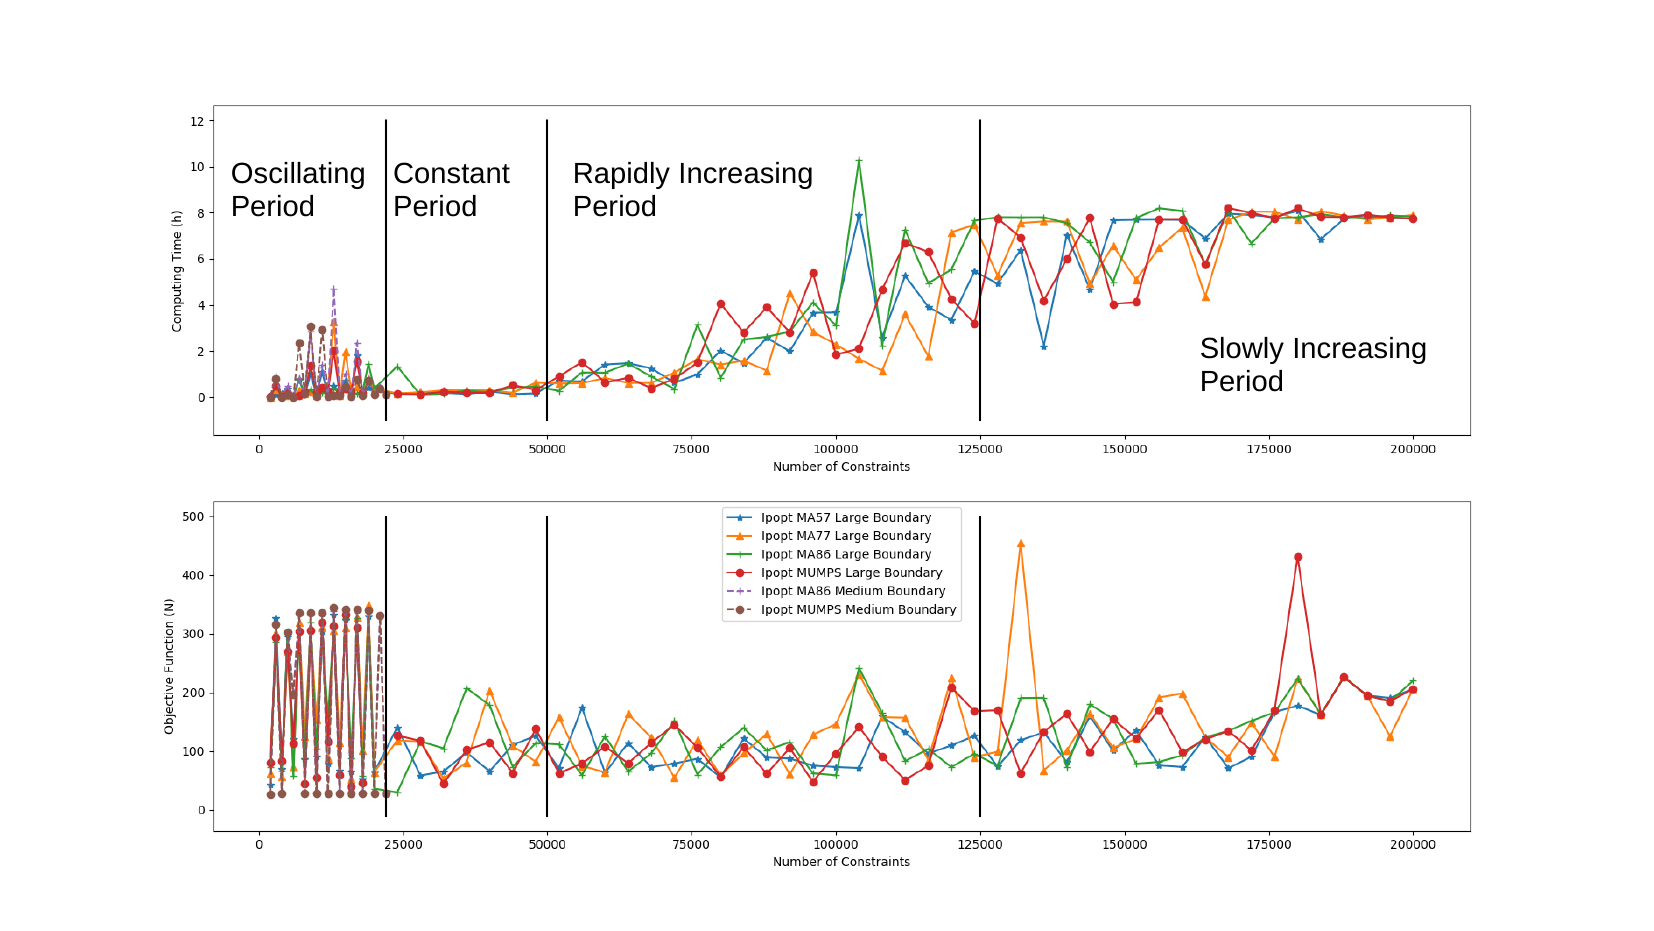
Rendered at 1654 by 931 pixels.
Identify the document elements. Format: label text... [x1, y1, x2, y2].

picture [150, 96, 1485, 870]
text_box Rapidly Increasing Period [558, 150, 829, 231]
text_box Constant Period [378, 150, 526, 231]
text_box Oscillating Period [216, 150, 378, 231]
text_box Slowly Increasing Period [1185, 324, 1443, 406]
